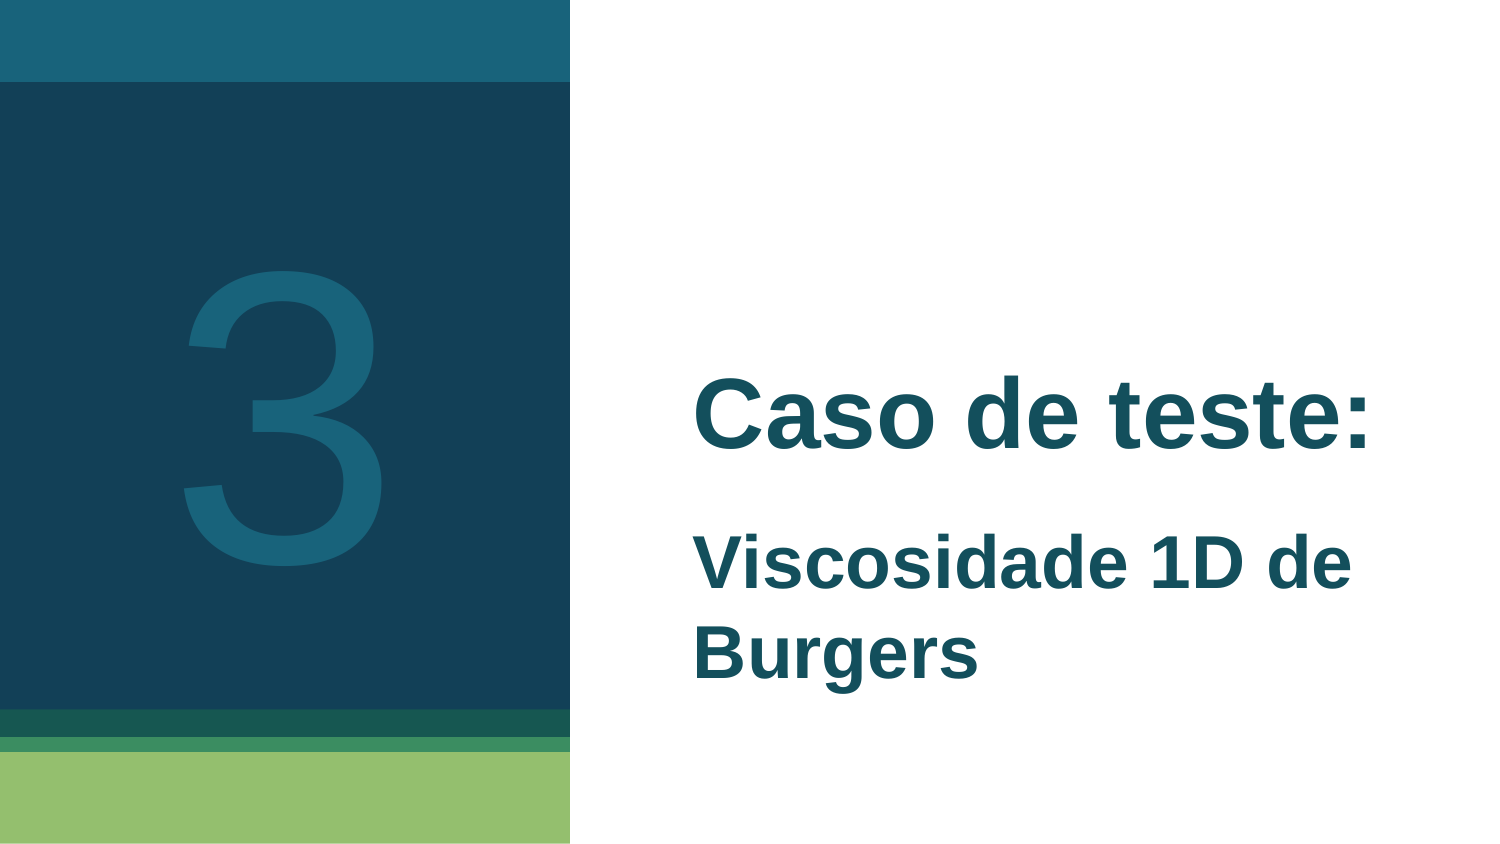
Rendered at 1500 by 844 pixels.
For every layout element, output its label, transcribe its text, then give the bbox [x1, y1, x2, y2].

text_box 3 [0, 82, 570, 709]
text_box Caso de teste: Viscosidade 1D de Burgers [677, 132, 1430, 709]
